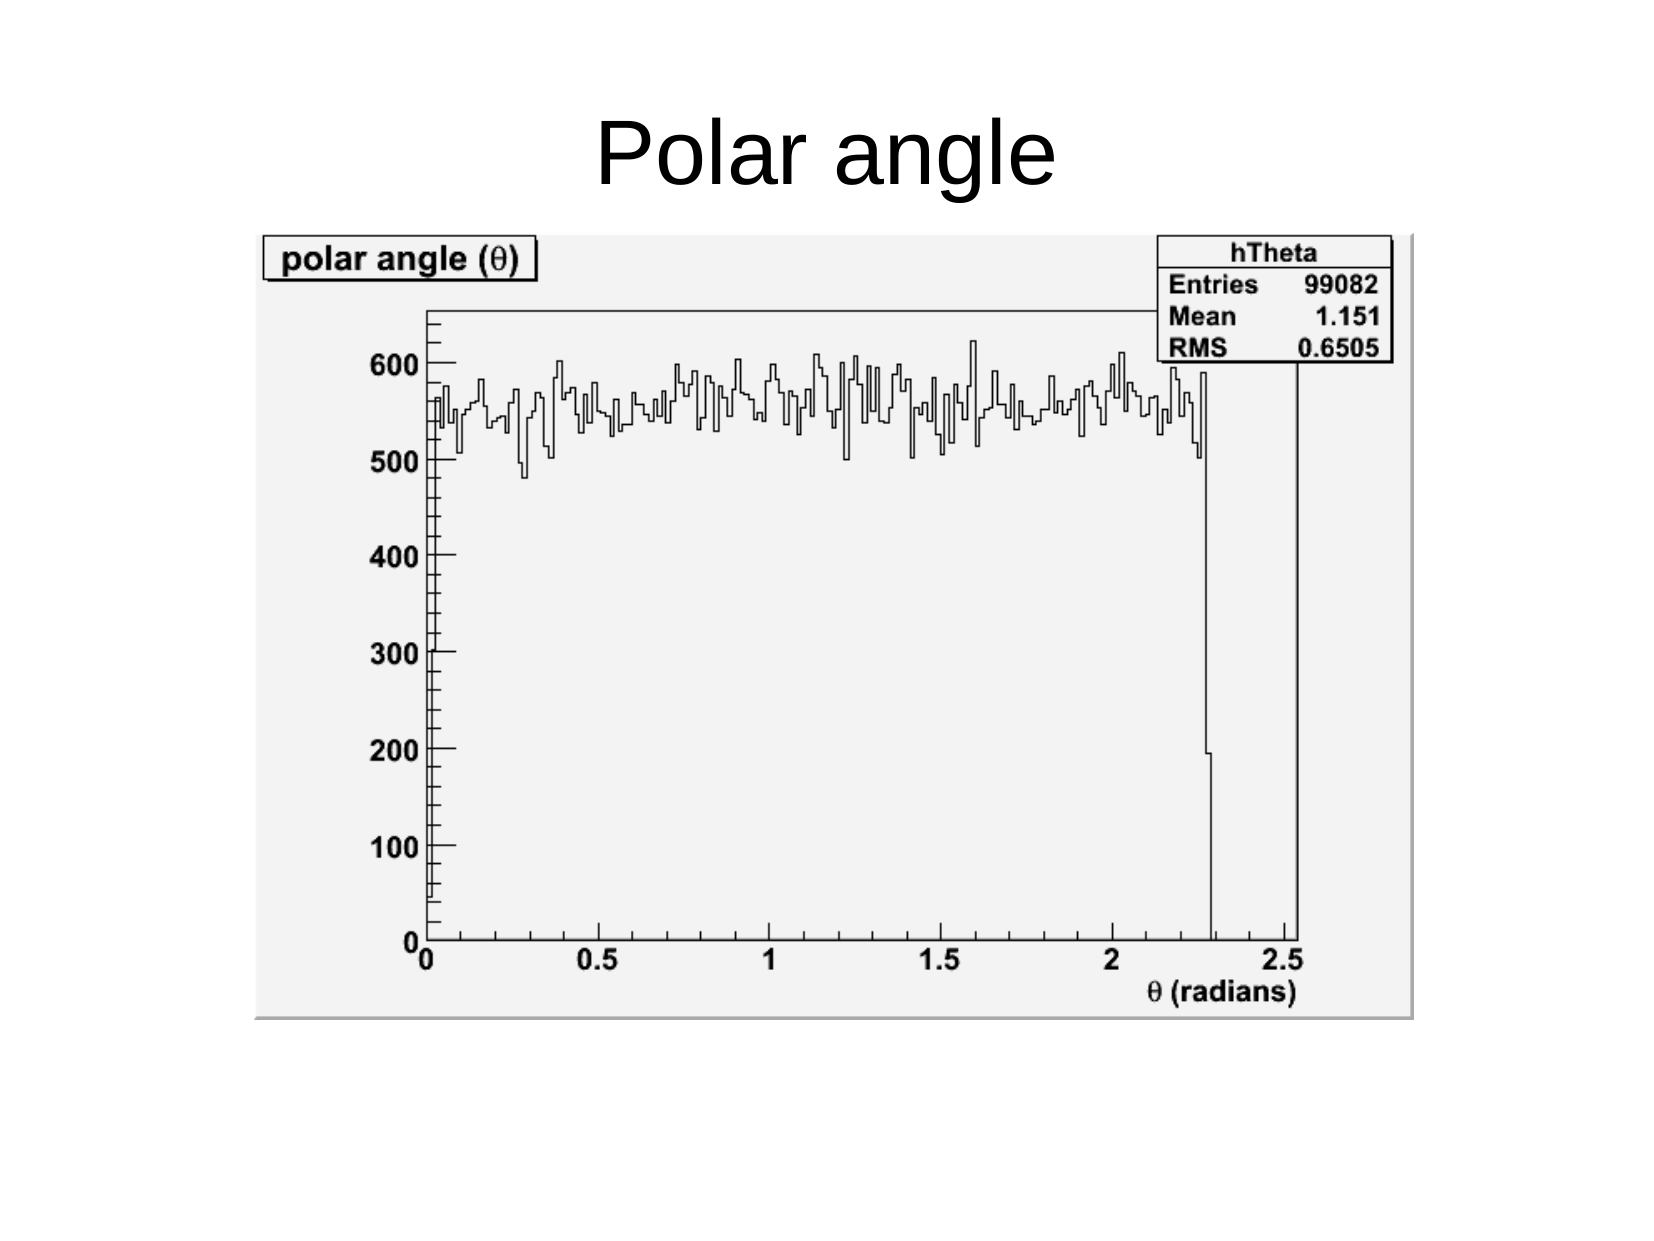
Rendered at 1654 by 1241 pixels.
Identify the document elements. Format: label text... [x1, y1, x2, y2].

title Polar angle [82, 56, 1571, 250]
picture [253, 250, 1414, 1020]
